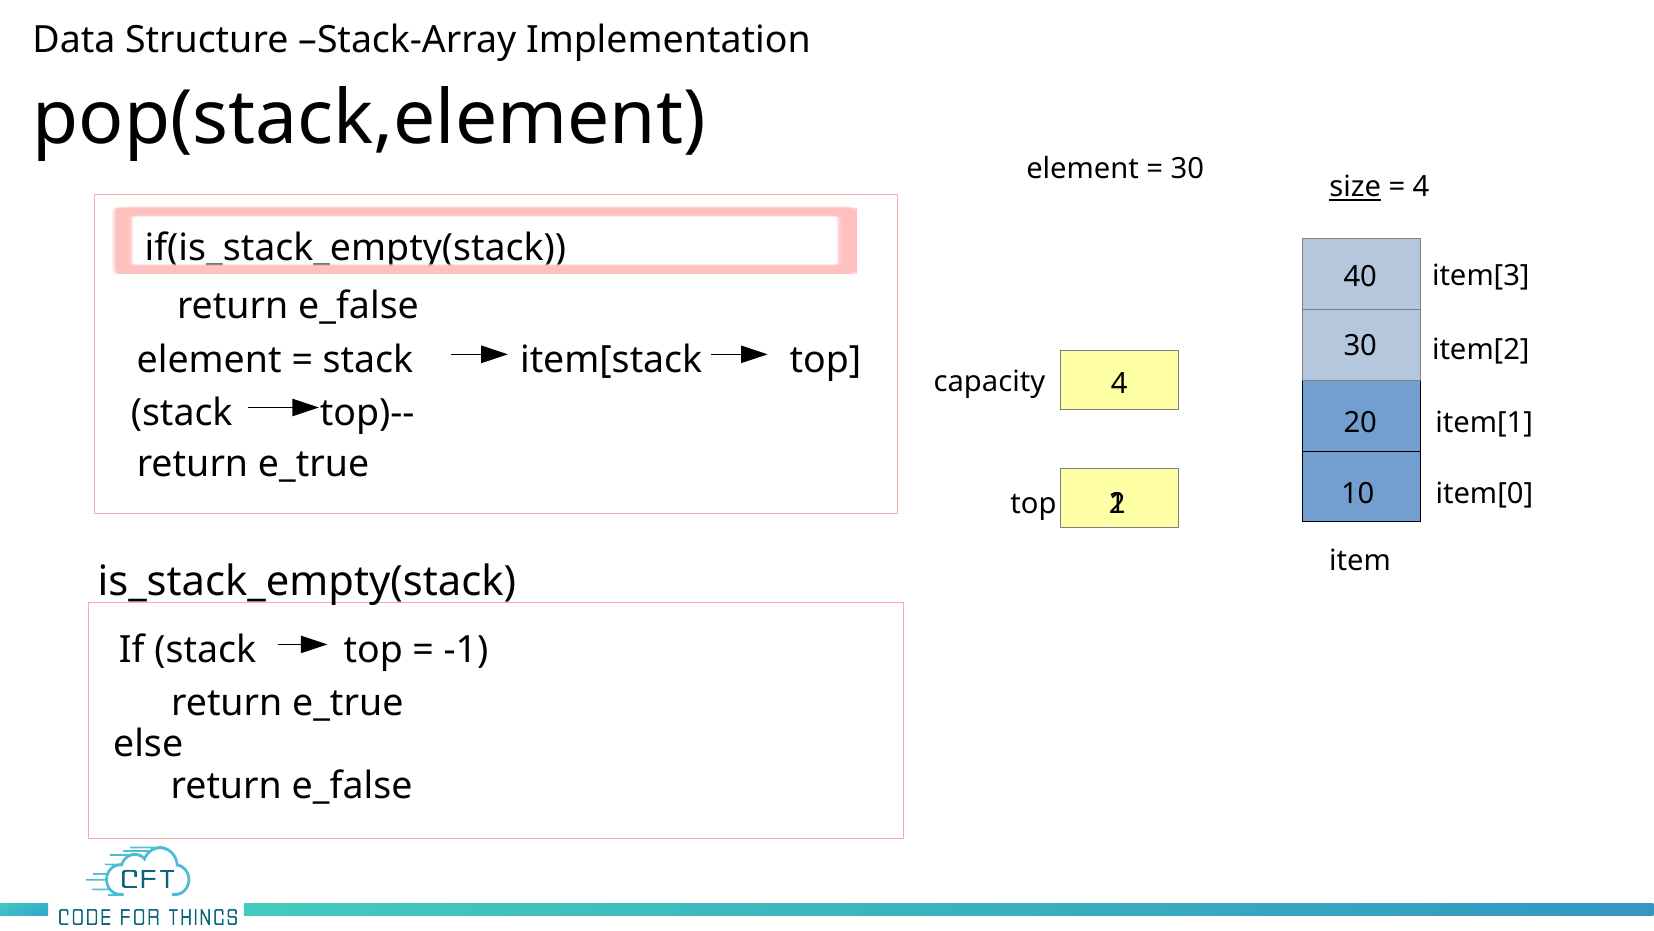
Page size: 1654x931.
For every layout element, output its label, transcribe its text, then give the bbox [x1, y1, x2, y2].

text_box return e_false [155, 750, 443, 810]
text_box [94, 194, 898, 514]
text_box element = stack item[stack top] [112, 324, 904, 384]
text_box capacity [918, 352, 1085, 410]
picture [112, 206, 857, 274]
text_box item[0] [1420, 465, 1566, 515]
text_box 4 [1096, 354, 1156, 404]
text_box (stack top)-- [106, 377, 632, 437]
text_box return e_false [162, 274, 450, 324]
picture [59, 846, 237, 925]
text_box 20 [1328, 394, 1412, 444]
text_box element = 30 [1003, 139, 1288, 189]
text_box [1302, 238, 1421, 522]
text_box [1060, 468, 1179, 528]
title Data Structure –Stack-Array Implementation pop(stack,element) [32, 12, 1536, 166]
text_box [88, 674, 904, 839]
text_box 30 [1328, 317, 1412, 367]
text_box top [995, 474, 1102, 532]
text_box 1 [1086, 474, 1170, 524]
text_box else [88, 709, 207, 768]
text_box item [1314, 531, 1433, 589]
text_box item[1] [1420, 394, 1566, 449]
text_box return e_true [112, 437, 485, 497]
text_box return e_true [156, 668, 432, 727]
text_box is_stack_empty(stack) [82, 543, 626, 607]
text_box 10 [1326, 465, 1409, 515]
text_box 40 [1328, 248, 1412, 298]
text_box If (stack top = -1) [94, 614, 922, 674]
text_box item[2] [1417, 321, 1560, 371]
text_box [88, 602, 904, 709]
text_box size = 4 [1314, 158, 1510, 215]
text_box [1060, 350, 1179, 410]
text_box item[3] [1417, 246, 1560, 296]
